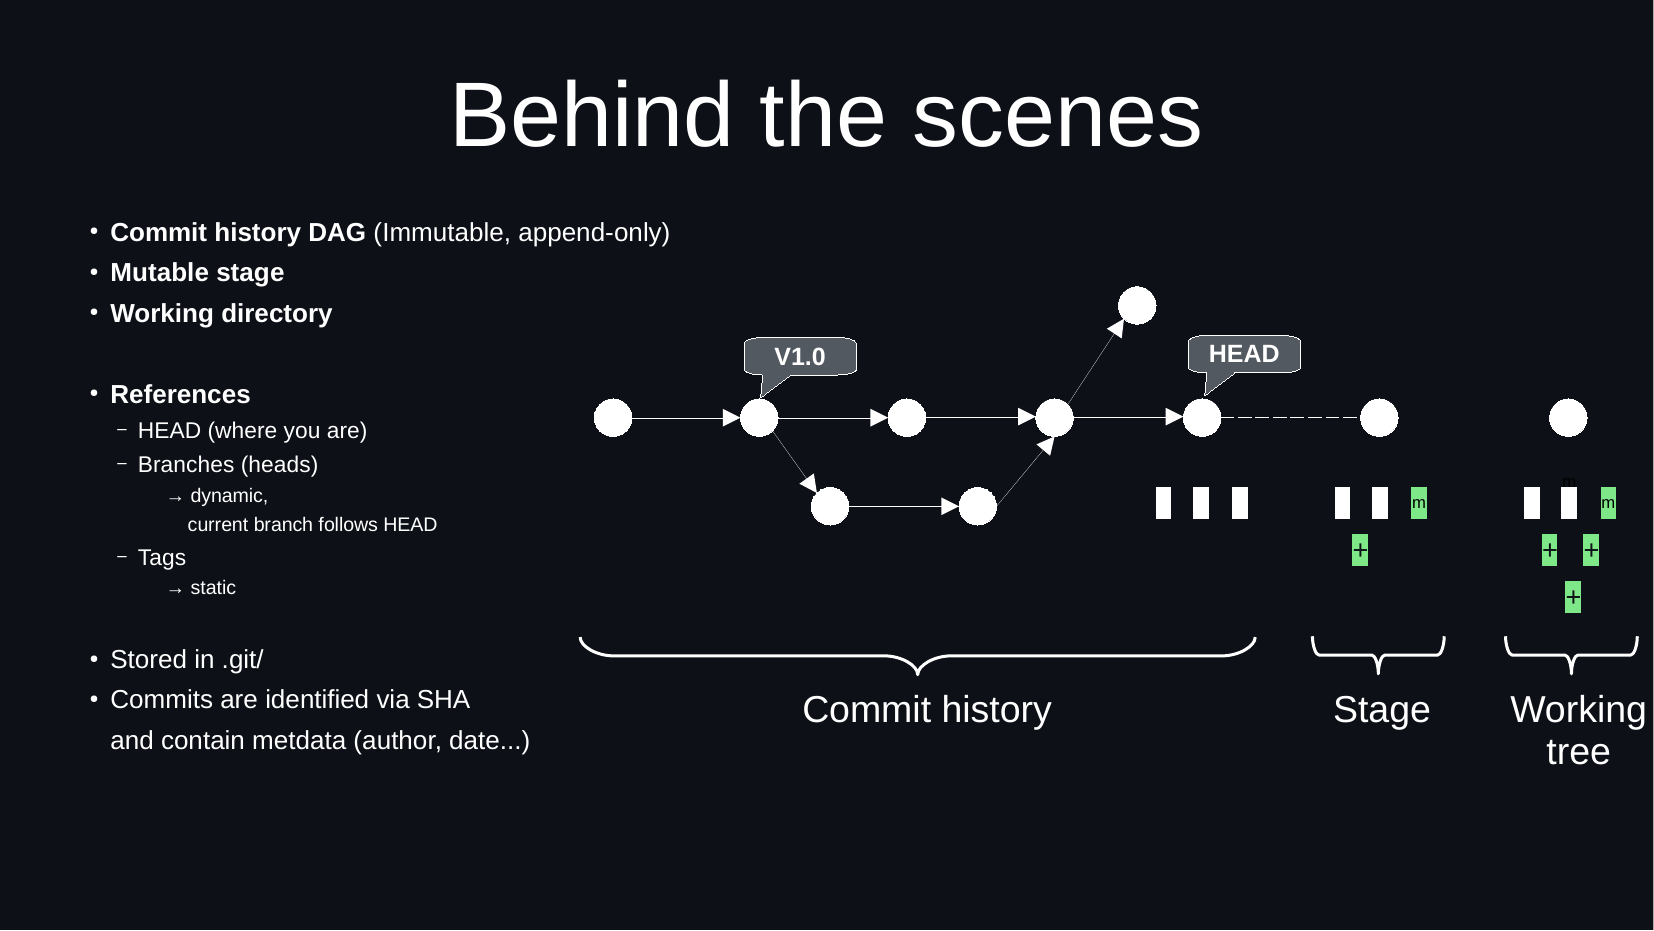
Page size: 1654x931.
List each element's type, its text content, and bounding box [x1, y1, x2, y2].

text_box [888, 398, 926, 437]
text_box [594, 398, 632, 437]
text_box [1193, 487, 1209, 519]
text_box Commit history [787, 680, 1067, 738]
text_box m [1411, 487, 1427, 519]
text_box Stage [1318, 681, 1446, 739]
text_box [740, 398, 779, 437]
text_box + [1352, 534, 1368, 566]
text_box [1118, 286, 1157, 325]
text_box [811, 487, 849, 526]
text_box [1360, 398, 1399, 437]
text_box + [1583, 534, 1599, 566]
text_box [1549, 398, 1588, 437]
text_box V1.0 [744, 337, 857, 398]
text_box [1035, 398, 1074, 437]
text_box Working tree [1495, 681, 1654, 781]
text_box [1156, 487, 1171, 519]
text_box m [1601, 487, 1616, 519]
text_box [1183, 398, 1221, 437]
text_box + [1542, 534, 1557, 566]
text_box [1232, 487, 1248, 519]
title Behind the scenes [82, 37, 1571, 193]
text_box + [1565, 581, 1581, 613]
text_box [1524, 487, 1540, 519]
text_box m [1561, 487, 1577, 519]
text_box [959, 487, 997, 526]
list Commit history DAG (Immutable, append-only) Mutable stage Working directory References HEAD (where you are) Branches (heads) → dynamic, current branch follows HEAD Tags → static Stored in .git/ Commits are identified via SHA and contain metdata (author, date...) [82, 217, 751, 758]
text_box [1335, 487, 1350, 519]
text_box HEAD [1188, 335, 1301, 396]
text_box [1372, 487, 1388, 519]
